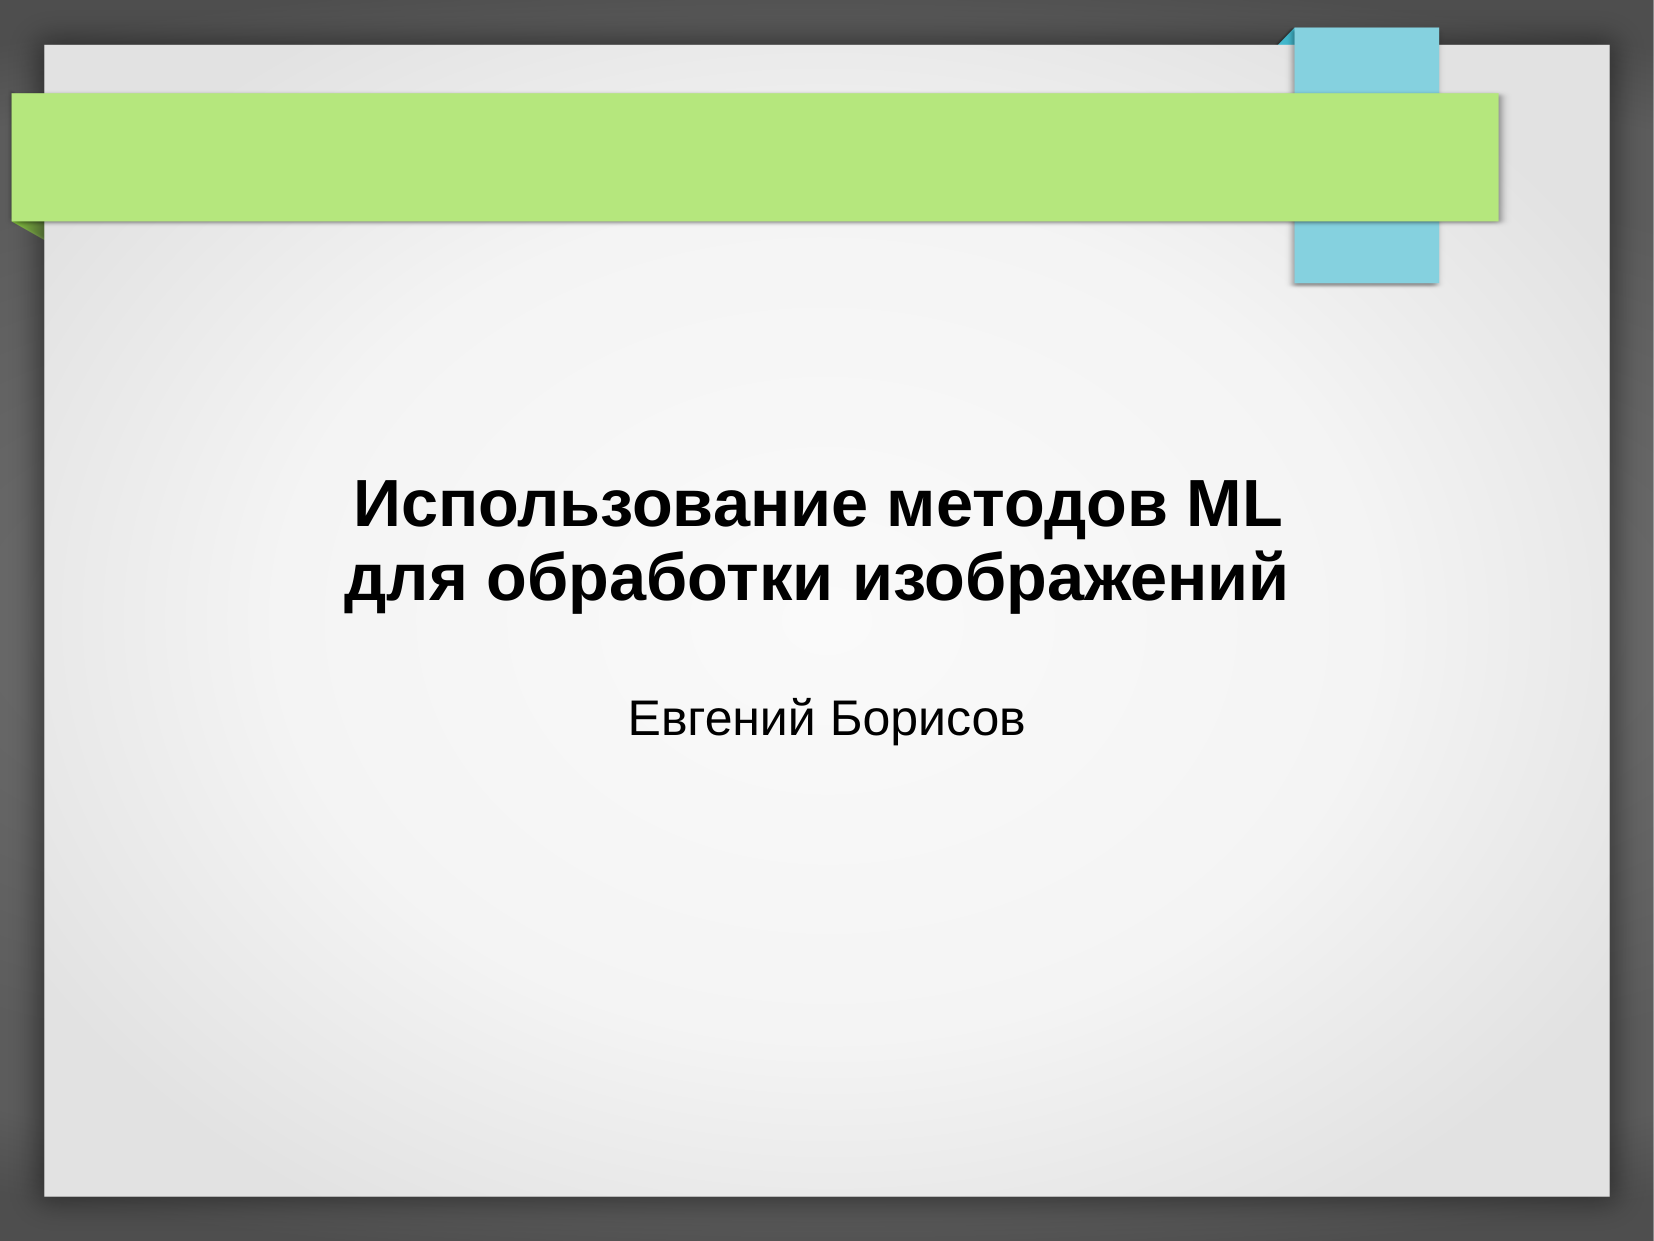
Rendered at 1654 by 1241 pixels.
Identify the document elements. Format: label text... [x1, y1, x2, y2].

subtitle Использование методов ML для обработки изображений Евгений Борисов [82, 290, 1571, 1010]
picture [0, 0, 1654, 1241]
